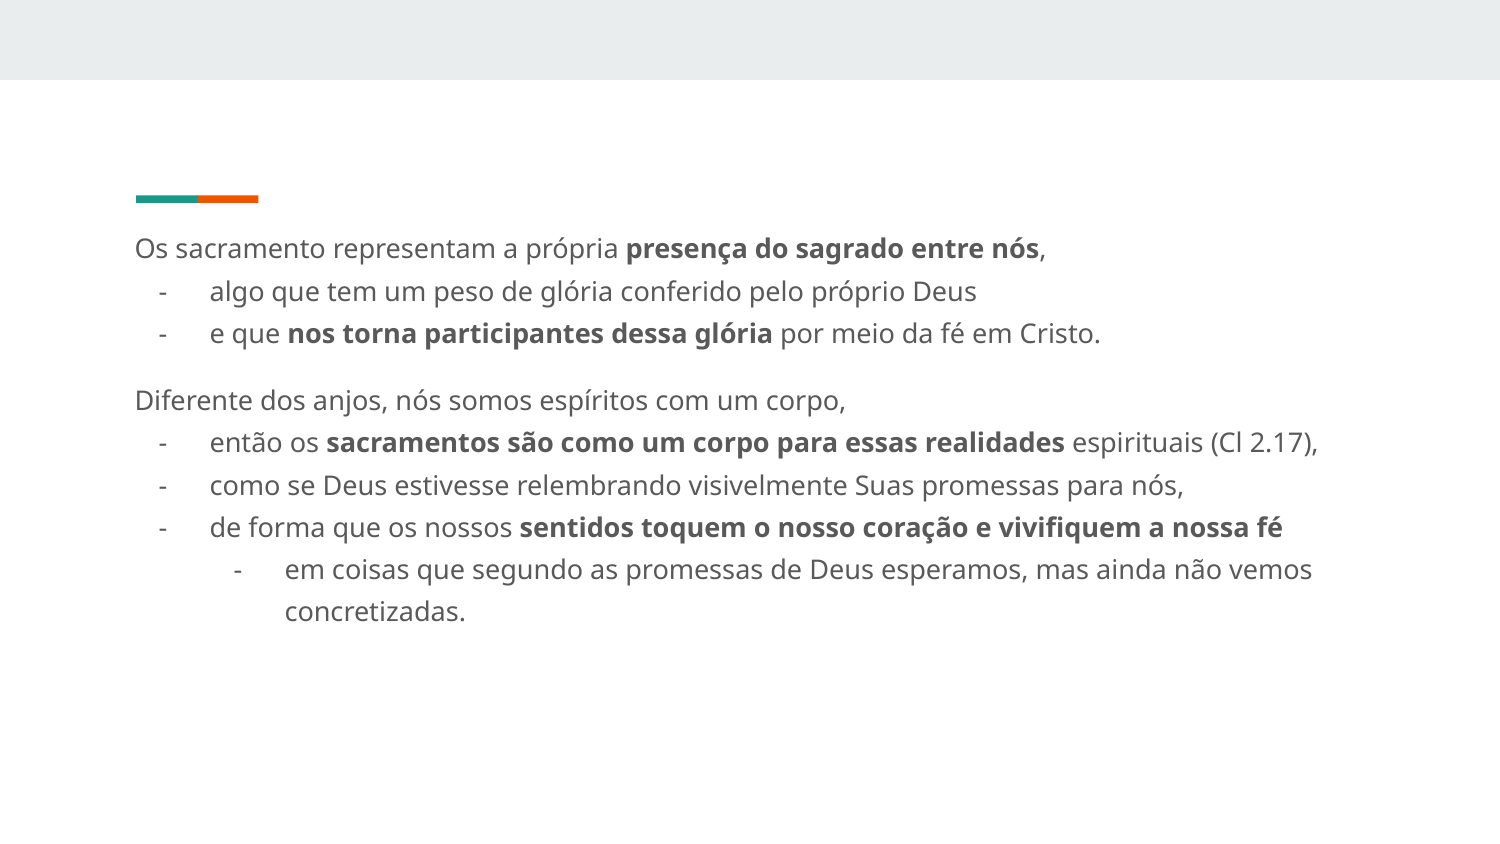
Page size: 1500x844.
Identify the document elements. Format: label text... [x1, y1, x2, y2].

list Os sacramento representam a própria presença do sagrado entre nós, algo que tem um peso de glória conferido pelo próprio Deus e que nos torna participantes dessa glória por meio da fé em Cristo. Diferente dos anjos, nós somos espíritos com um corpo, então os sacramentos são como um corpo para essas realidades espirituais (Cl 2.17), como se Deus estivesse relembrando visivelmente Suas promessas para nós, de forma que os nossos sentidos toquem o nosso coração e vivifiquem a nossa fé em coisas que segundo as promessas de Deus esperamos, mas ainda não vemos concretizadas. [119, 209, 1446, 797]
